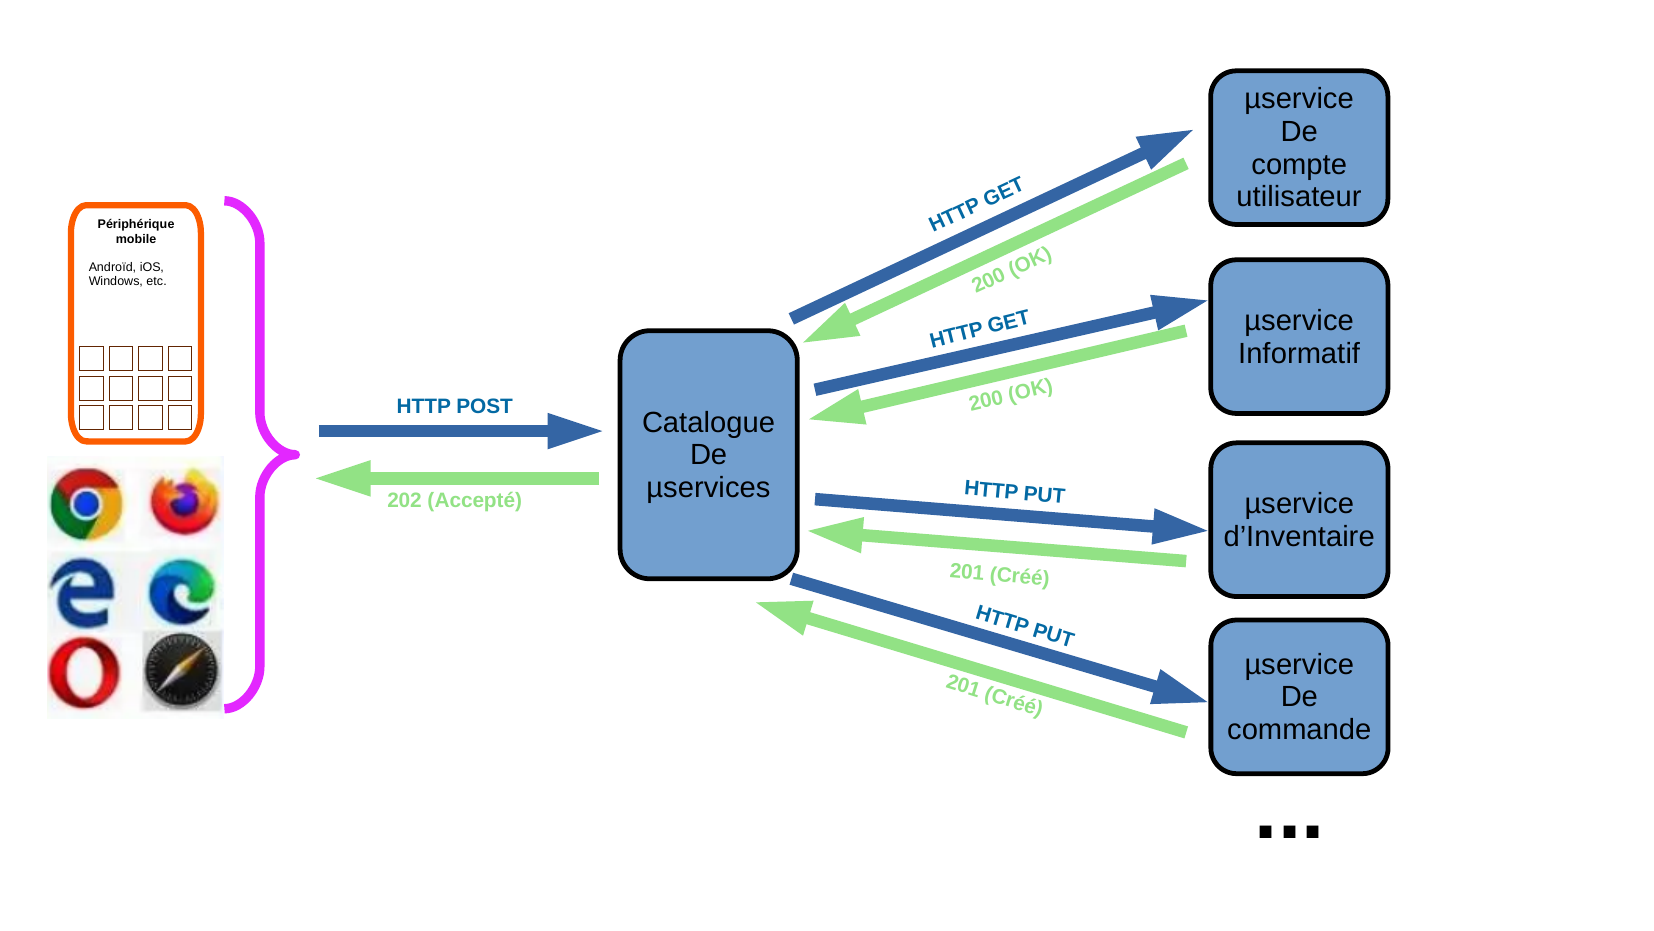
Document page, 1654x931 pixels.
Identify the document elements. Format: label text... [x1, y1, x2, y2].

text_box 200 (OK) [838, 336, 1184, 458]
text_box 200 (OK) [847, 179, 1179, 340]
text_box Catalogue De µservices [620, 330, 798, 579]
text_box µservice De compte utilisateur [1210, 70, 1388, 225]
text_box HTTP POST [366, 387, 544, 432]
text_box ... [1240, 755, 1347, 864]
text_box µservice De commande [1210, 620, 1389, 774]
text_box HTTP GET [807, 268, 1154, 396]
picture [47, 456, 224, 719]
text_box HTTP GET [810, 113, 1146, 301]
text_box 201 (Créé) [823, 626, 1165, 771]
text_box µservice d’Inventaire [1210, 442, 1389, 597]
text_box Périphérique mobile Androïd, iOS, Windows, etc. [73, 210, 199, 310]
text_box HTTP PUT [840, 457, 1189, 533]
text_box 201 (Créé) [826, 541, 1173, 615]
text_box µservice Informatif [1210, 259, 1388, 414]
text_box HTTP PUT [852, 558, 1196, 701]
text_box 202 (Accepté) [366, 481, 544, 526]
